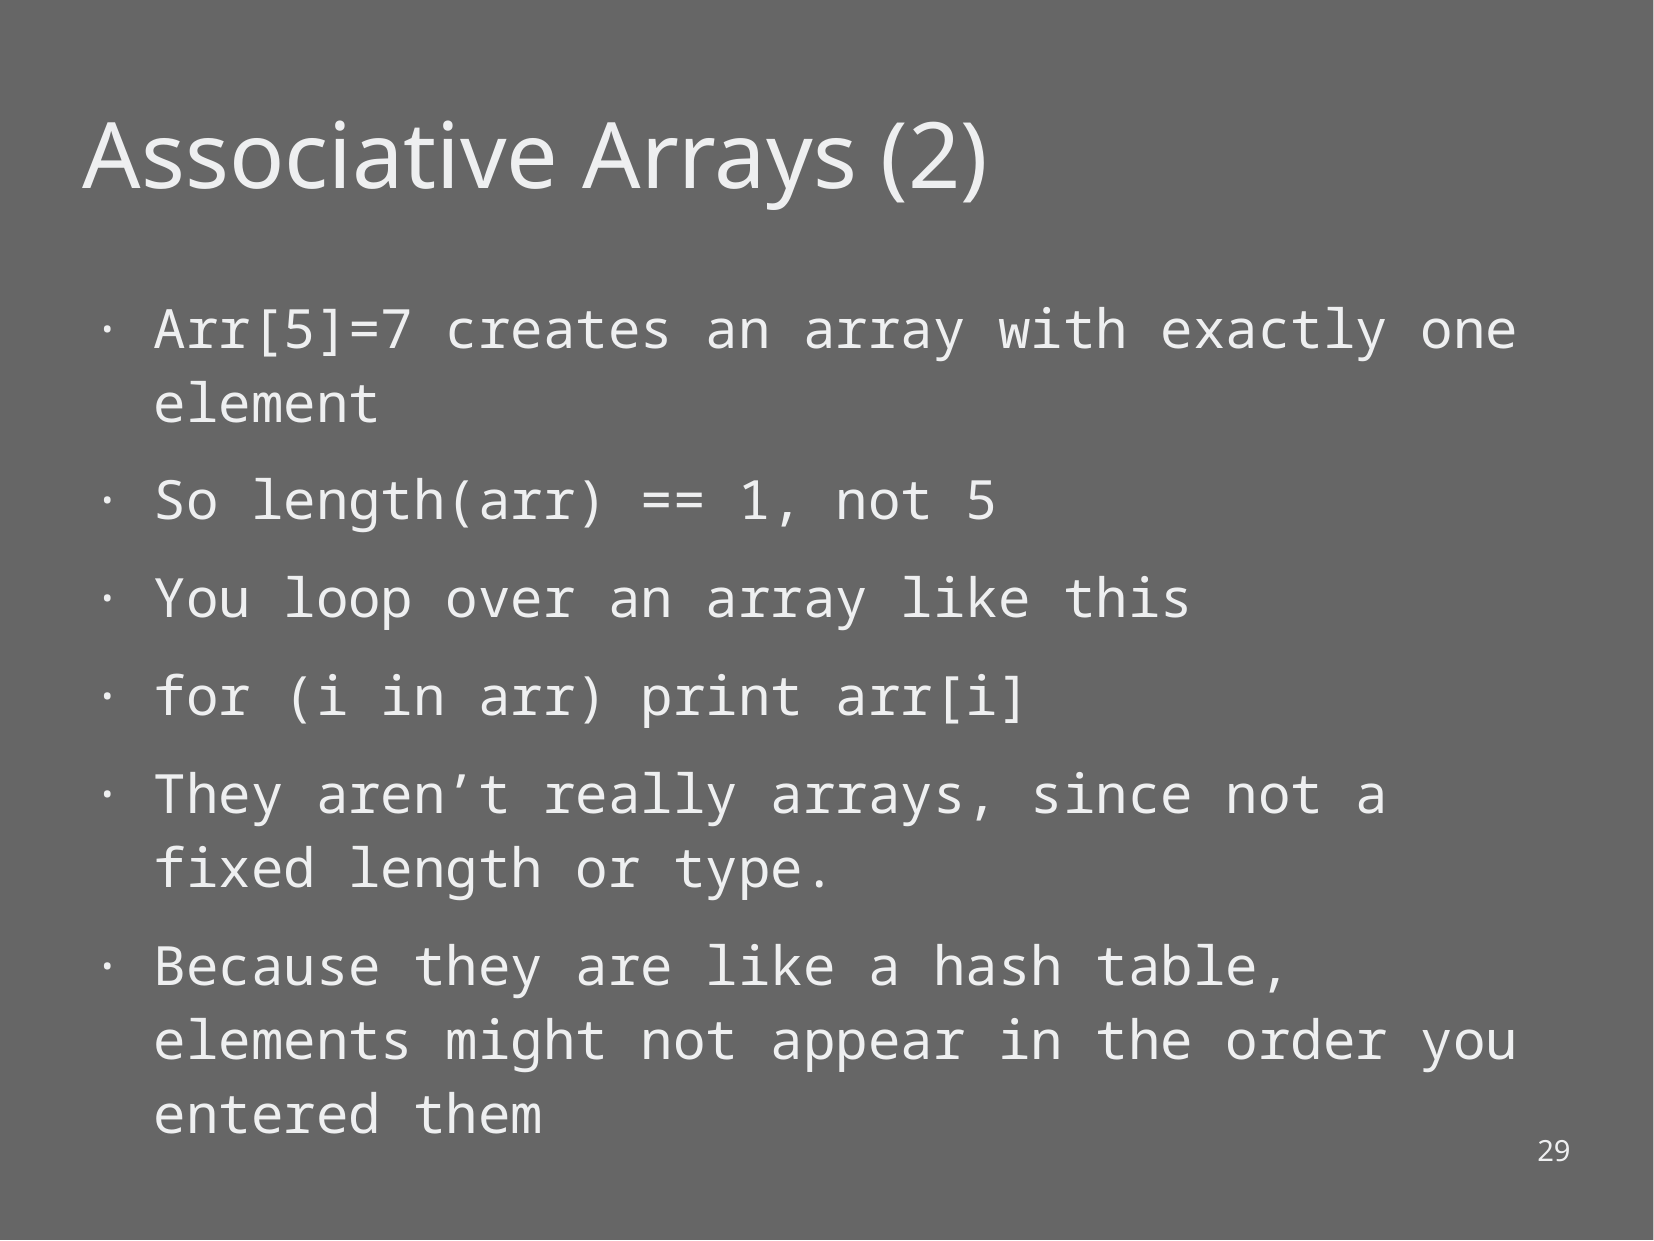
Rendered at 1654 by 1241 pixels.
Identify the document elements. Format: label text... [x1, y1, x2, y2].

list Arr[5]=7 creates an array with exactly one element So length(arr) == 1, not 5 You loop over an array like this for (i in arr) print arr[i] They aren’t really arrays, since not a fixed length or type. Because they are like a hash table, elements might not appear in the order you entered them [82, 290, 1571, 1163]
title Associative Arrays (2) [82, 49, 1571, 257]
